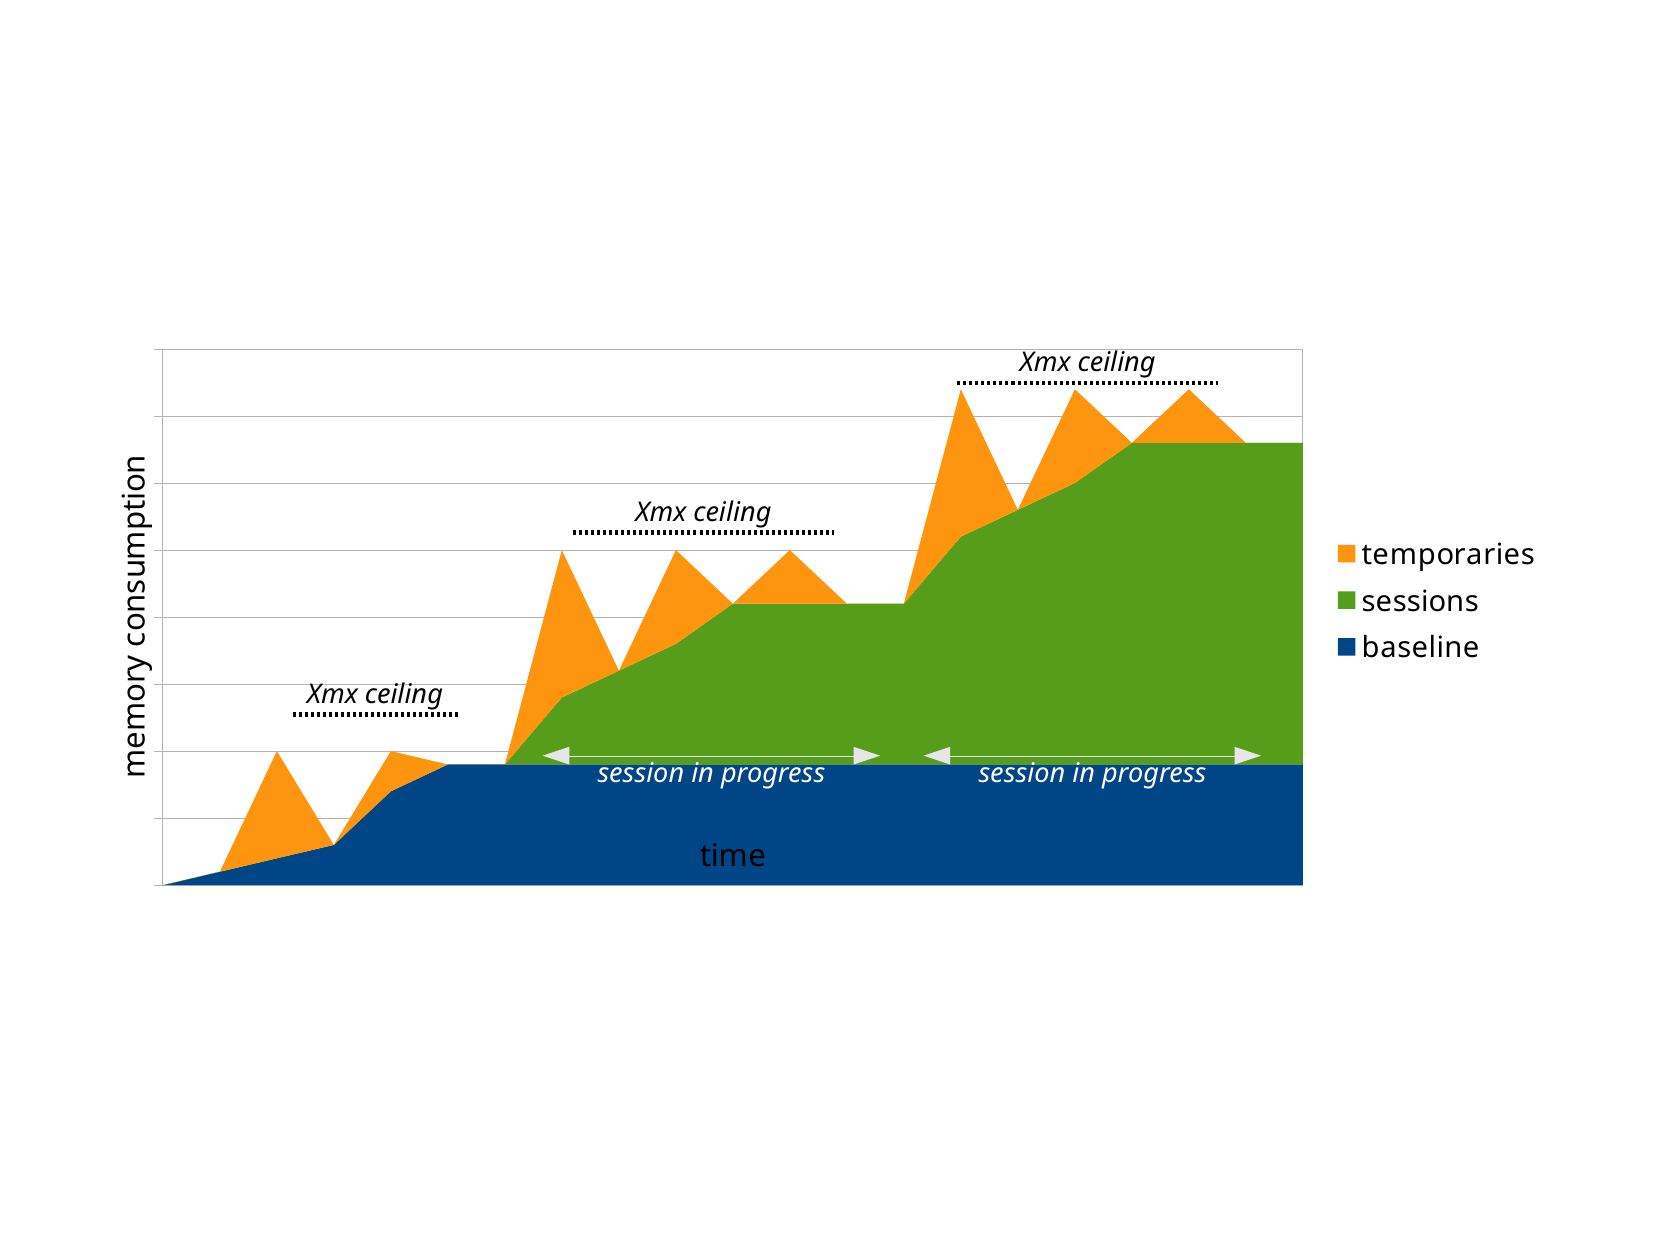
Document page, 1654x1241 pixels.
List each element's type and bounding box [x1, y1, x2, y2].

chart [102, 315, 1558, 886]
